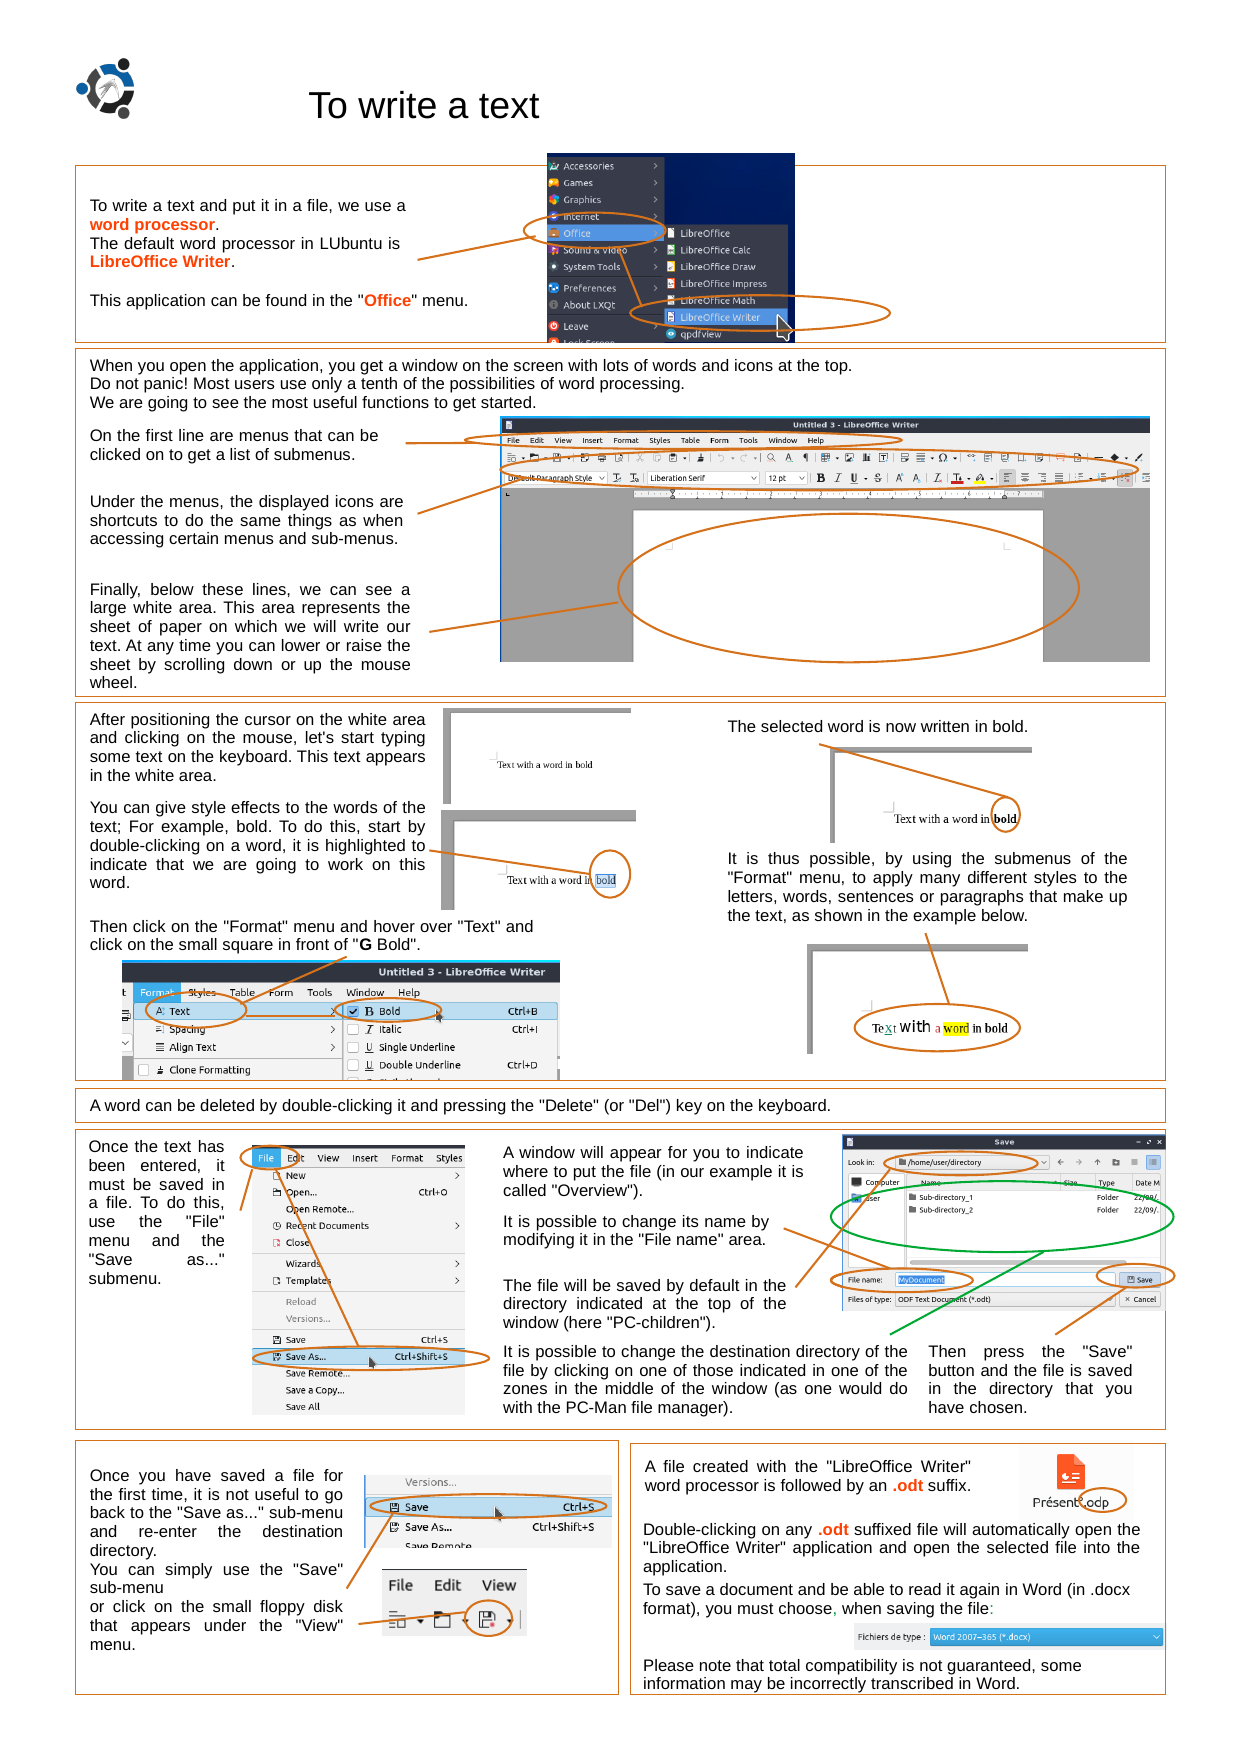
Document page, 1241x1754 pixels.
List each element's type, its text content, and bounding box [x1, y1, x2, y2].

text_box You can give style effects to the words of the text; For example, bold. To do this, start by double-clicking on a word, it is highlighted to indicate that we are going to work on this word. [75, 791, 442, 909]
text_box To write a text and put it in a file, we use a word processor. The default word processor in LUbuntu is LibreOffice Writer. [75, 189, 430, 283]
text_box Then press the "Save" button and the file is saved in the directory that you have chosen. [913, 1334, 1154, 1425]
picture [830, 747, 1032, 843]
text_box After positioning the cursor on the white area and clicking on the mouse, let's start typing some text on the keyboard. This text appears in the white area. [75, 702, 442, 791]
picture [842, 1134, 1166, 1204]
picture [252, 1147, 298, 1168]
picture [886, 1153, 1036, 1174]
text_box Double-clicking on any .odt suffixed file will automatically open the "LibreOffice Writer" application and open the selected file into the application. [628, 1512, 1164, 1584]
text_box The file will be saved by default in the directory indicated at the top of the window (here "PC-children"). [488, 1268, 808, 1334]
picture [500, 446, 650, 466]
picture [441, 810, 636, 910]
text_box A word can be deleted by double-clicking it and pressing the "Delete" (or "Del") key on the keyboard. [76, 1089, 1165, 1122]
text_box To write a text [293, 76, 933, 134]
picture [856, 1006, 1018, 1050]
picture [500, 433, 896, 447]
text_box On the first line are menus that can be clicked on to get a list of submenus. [75, 419, 430, 484]
picture [122, 960, 560, 1080]
picture [842, 1252, 881, 1272]
picture [1093, 1285, 1166, 1312]
text_box When you open the application, you get a window on the screen with lots of words and icons at the top. Do not panic! Most users use only a tenth of the possibilities of word processing. We are going to see the most useful functions to get started. [75, 348, 1162, 420]
picture [364, 1475, 612, 1548]
picture [75, 58, 135, 119]
picture [547, 153, 795, 304]
picture [807, 944, 1028, 1055]
picture [993, 799, 1018, 830]
picture [547, 214, 664, 247]
text_box Under the menus, the displayed icons are shortcuts to do the same things as when accessing certain menus and sub-menus. [75, 484, 430, 572]
text_box This application can be found in the "Office" menu. [75, 283, 501, 343]
picture [591, 852, 629, 896]
picture [1099, 1265, 1166, 1286]
picture [620, 515, 1077, 661]
picture [845, 1183, 1166, 1251]
picture [373, 1496, 604, 1516]
text_box To save a document and be able to read it again in Word (in .docx format), you must choose, when saving the file: Please note that total compatibility is not guaranteed, some information may be incorrectly transcribed in Word. [628, 1573, 1150, 1701]
picture [502, 450, 1136, 489]
picture [842, 1231, 1037, 1312]
text_box Finally, below these lines, we can see a large white area. This area represents the sheet of paper on which we will write our text. At any time you can lower or raise the sheet by scrolling down or up the mouse wheel. [75, 572, 430, 701]
picture [443, 708, 631, 804]
text_box A file created with the "LibreOffice Writer" word processor is followed by an .odt suffix. [630, 1450, 997, 1512]
picture [279, 1145, 465, 1349]
picture [500, 473, 518, 484]
picture [632, 297, 795, 329]
text_box It is possible to change its name by modifying it in the "File name" area. [488, 1204, 820, 1268]
picture [252, 1169, 356, 1356]
picture [937, 1229, 1166, 1312]
picture [547, 245, 795, 343]
picture [1150, 1623, 1165, 1650]
text_box It is possible to change the destination directory of the file by clicking on one of those indicated in one of the zones in the middle of the window (as one would do with the PC-Man file manager). [488, 1334, 926, 1444]
picture [842, 1270, 971, 1291]
picture [467, 1602, 510, 1634]
picture [1081, 1490, 1124, 1510]
picture [255, 1348, 465, 1369]
picture [382, 1569, 527, 1636]
text_box It is thus possible, by using the submenus of the "Format" menu, to apply many different styles to the letters, words, sentences or paragraphs that make up the text, as shown in the example below. [712, 842, 1166, 970]
text_box Then click on the "Format" menu and hover over "Text" and click on the small square in front of "G Bold". [75, 909, 560, 969]
picture [500, 416, 1150, 662]
picture [382, 1614, 477, 1636]
picture [1019, 1444, 1134, 1512]
picture [842, 1197, 865, 1226]
picture [148, 994, 245, 1026]
text_box A window will appear for you to indicate where to put the file (in our example it is called "Overview"). [488, 1136, 820, 1204]
picture [252, 1361, 465, 1415]
text_box Once you have saved a file for the first time, it is not useful to go back to the "Save as..." sub-menu and re-enter the destination directory. You can simply use the "Save" sub-menu or click on the small floppy disk that appears under the "View" menu. [75, 1458, 359, 1681]
text_box The selected word is now written in bold. [712, 709, 1166, 762]
text_box Once the text has been entered, it must be saved in a file. To do this, use the "File" menu and the "Save as..." submenu. [73, 1130, 241, 1333]
